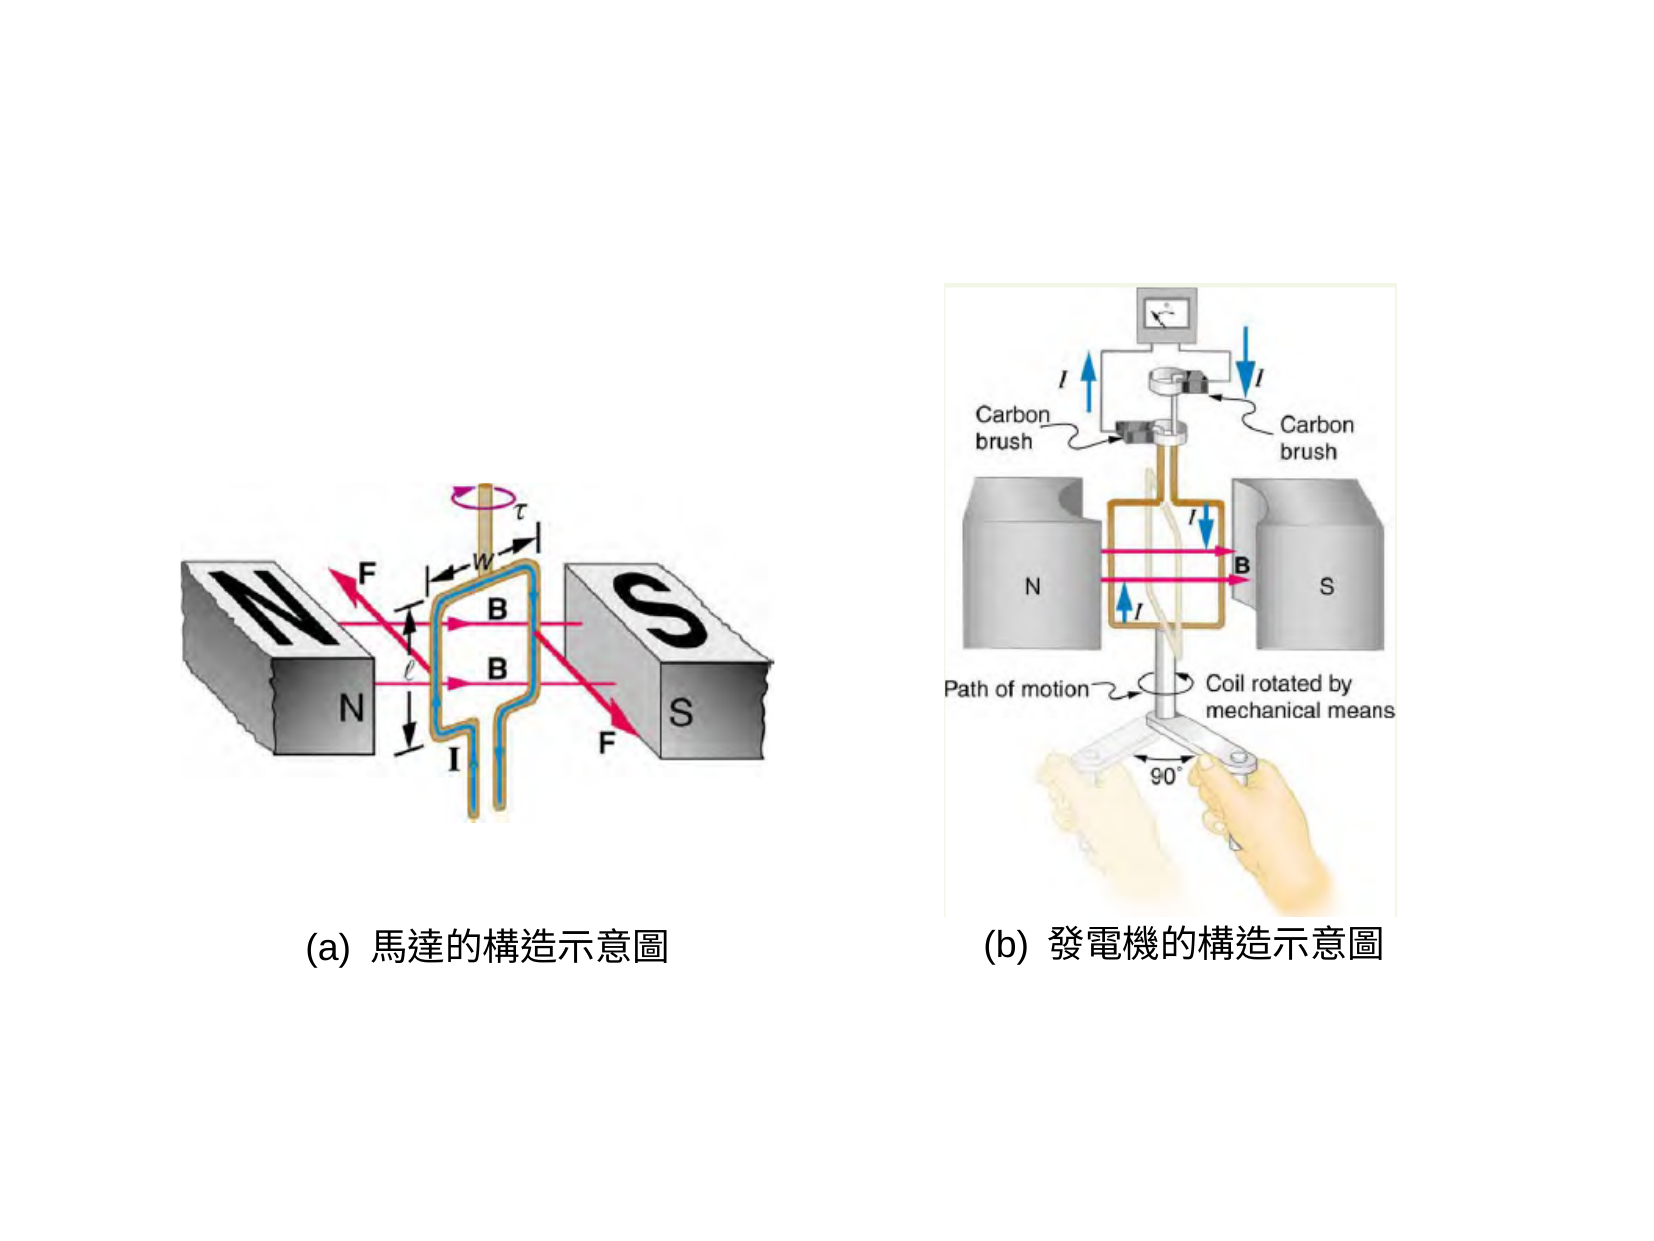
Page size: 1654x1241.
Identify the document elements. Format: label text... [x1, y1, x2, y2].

text_box (a) 馬達的構造示意圖 [290, 909, 686, 972]
picture [944, 283, 1397, 917]
text_box (b) 發電機的構造示意圖 [968, 906, 1401, 969]
picture [153, 460, 784, 824]
